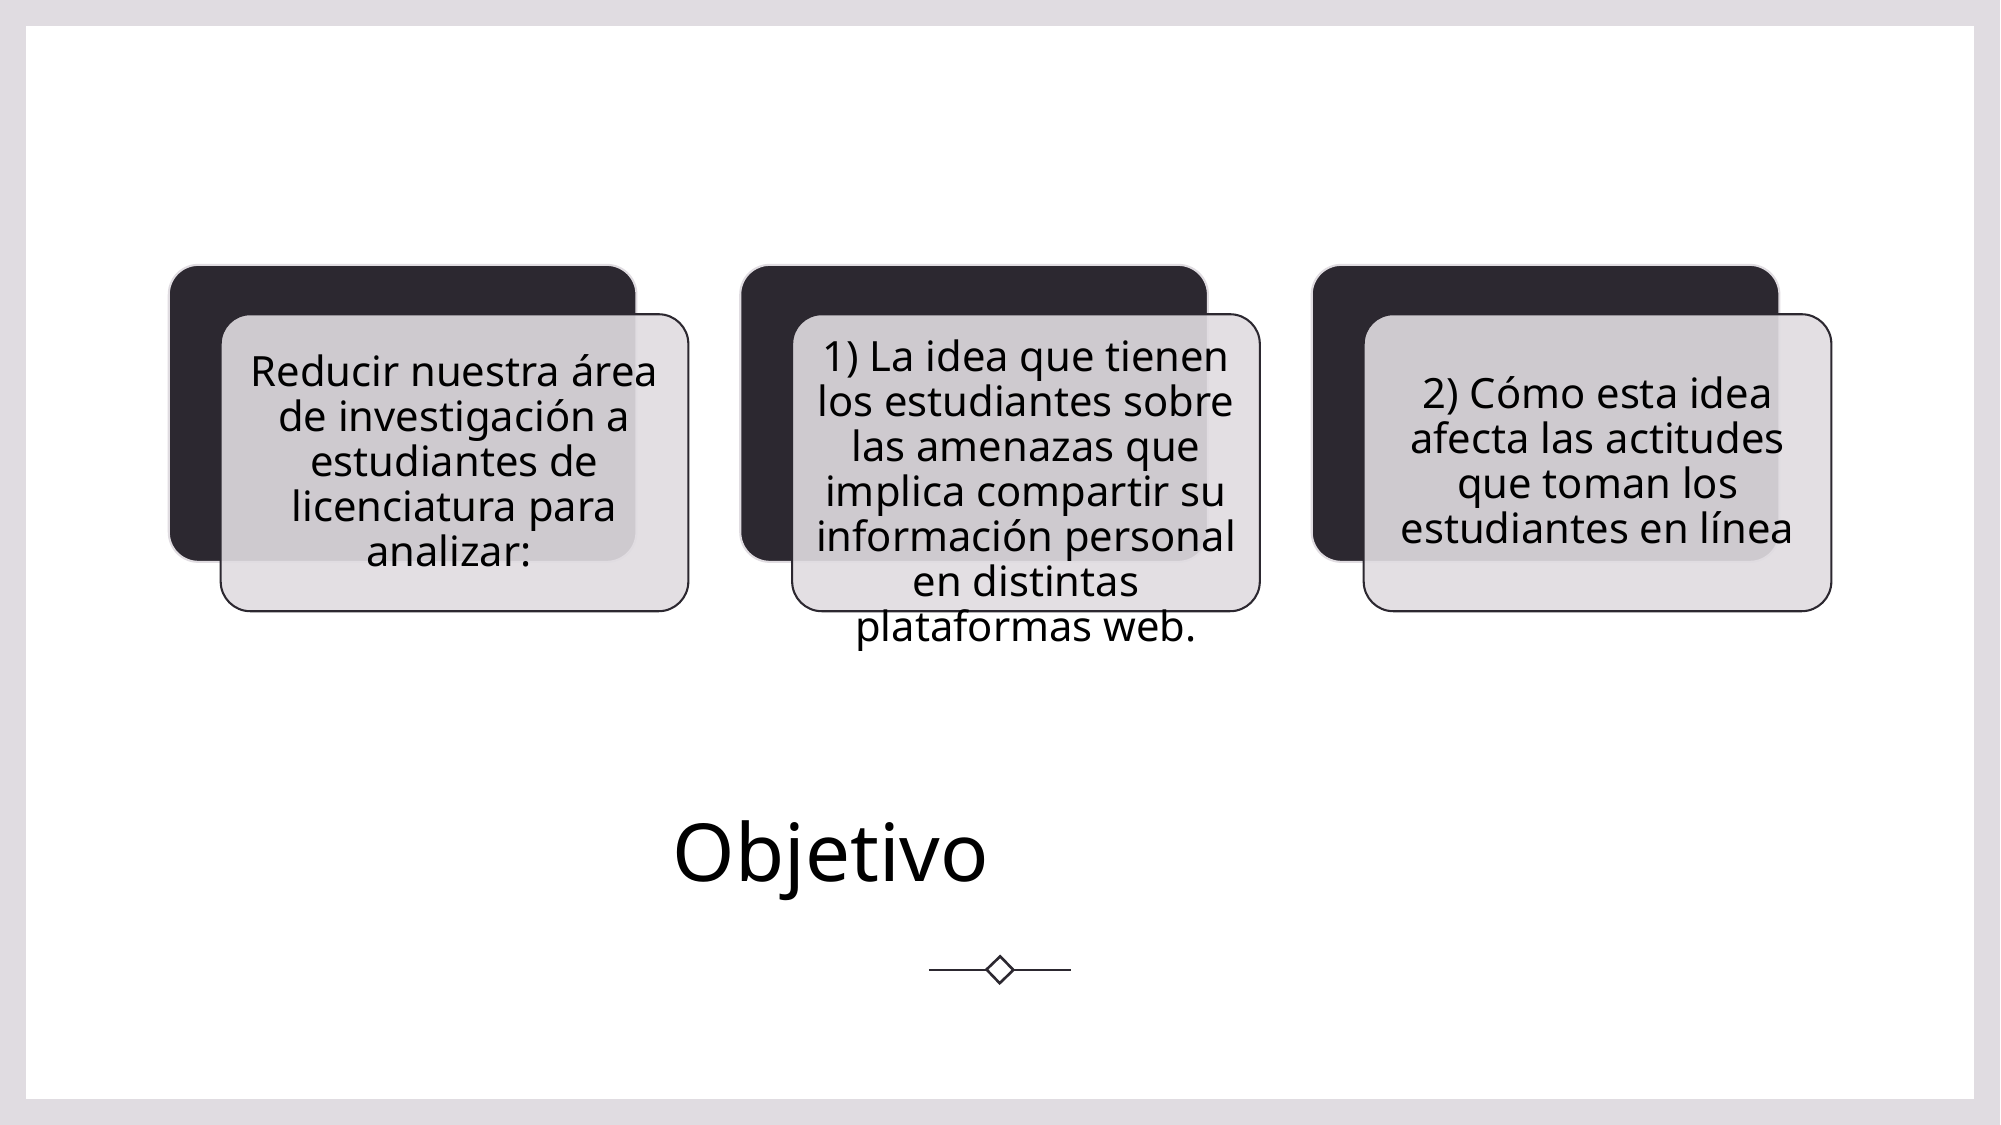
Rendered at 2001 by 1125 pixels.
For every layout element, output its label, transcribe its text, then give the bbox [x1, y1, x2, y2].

text_box 1) La idea que tienen los estudiantes sobre las amenazas que implica compartir su información personal en distintas plataformas web. [792, 314, 1260, 612]
title Objetivo [0, 804, 1663, 906]
text_box 2) Cómo esta idea afecta las actitudes que toman los estudiantes en línea [1363, 314, 1832, 612]
text_box [0, 0, 2000, 1125]
text_box Reducir nuestra área de investigación a estudiantes de licenciatura para analizar: [220, 314, 689, 612]
